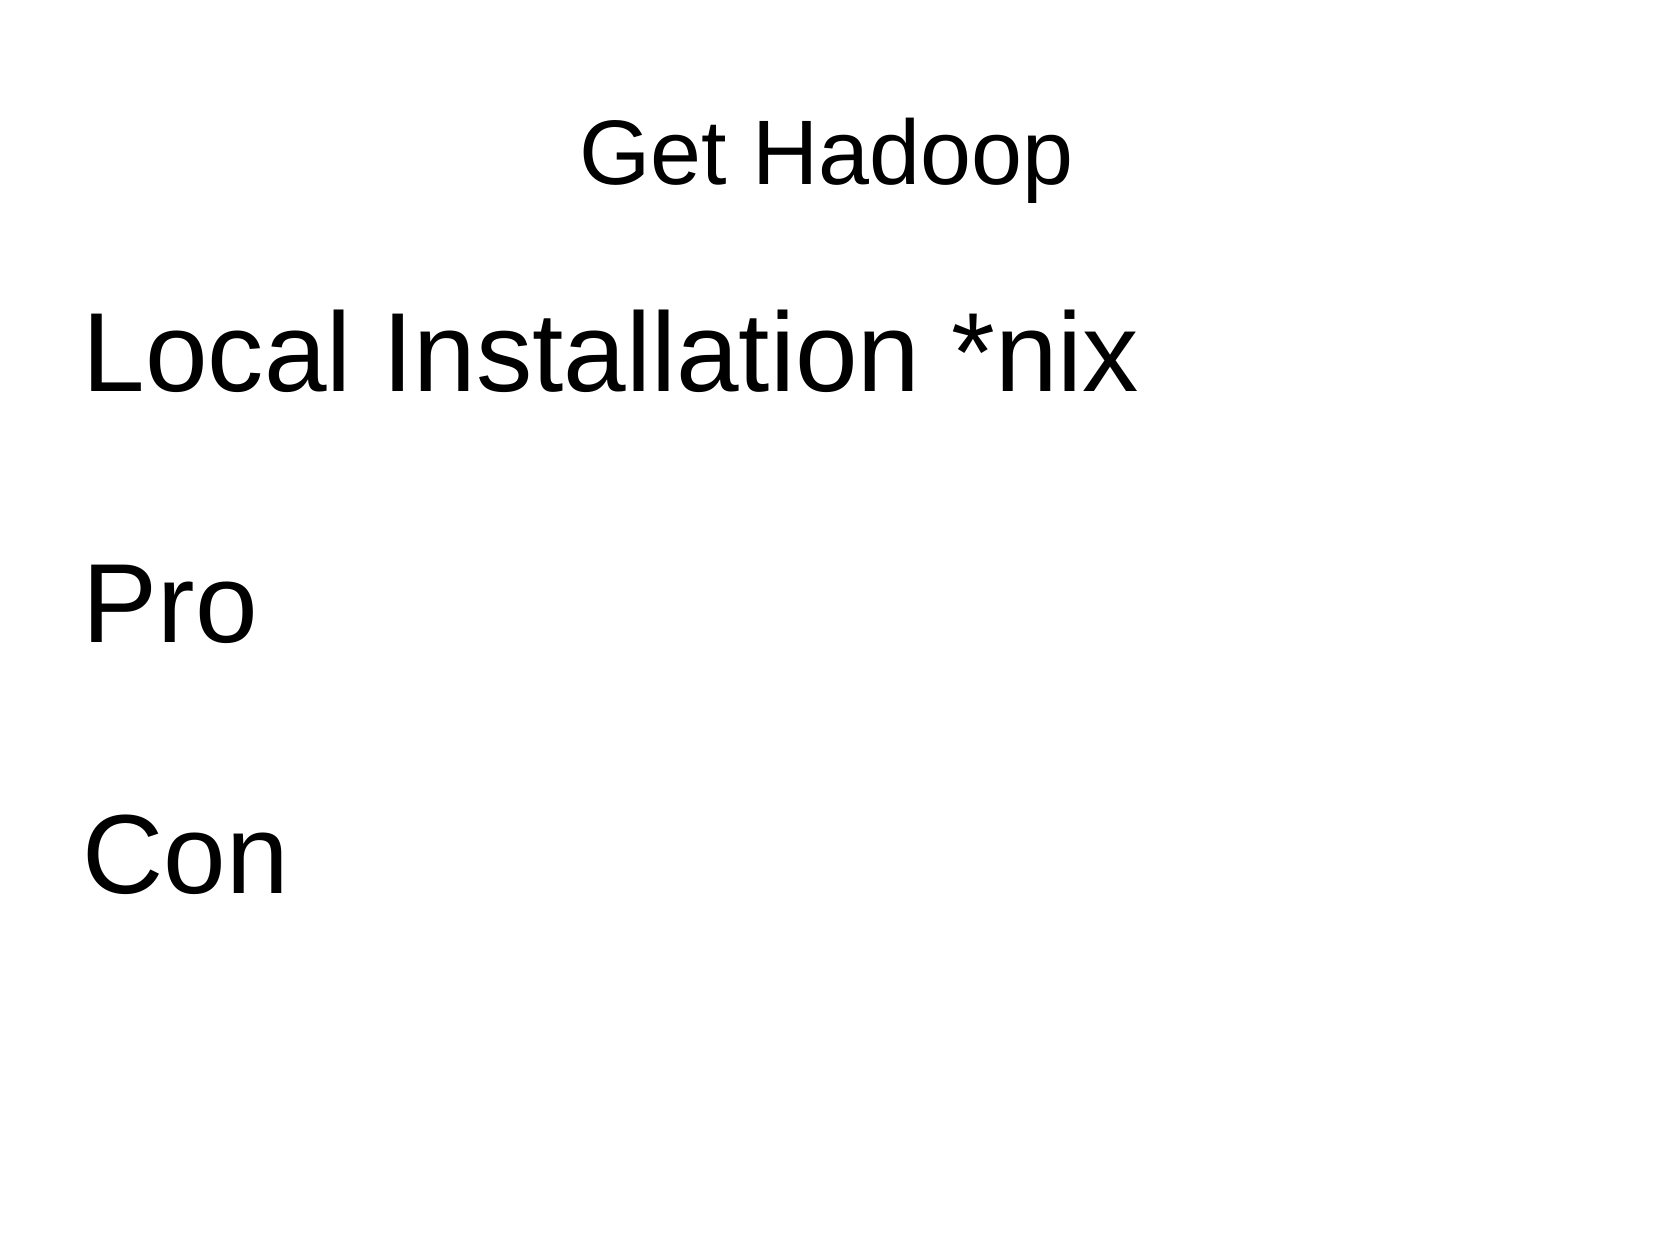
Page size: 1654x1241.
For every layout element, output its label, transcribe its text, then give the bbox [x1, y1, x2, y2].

title Get Hadoop [82, 49, 1571, 257]
subtitle Local Installation *nix Pro Con [82, 290, 1571, 1010]
